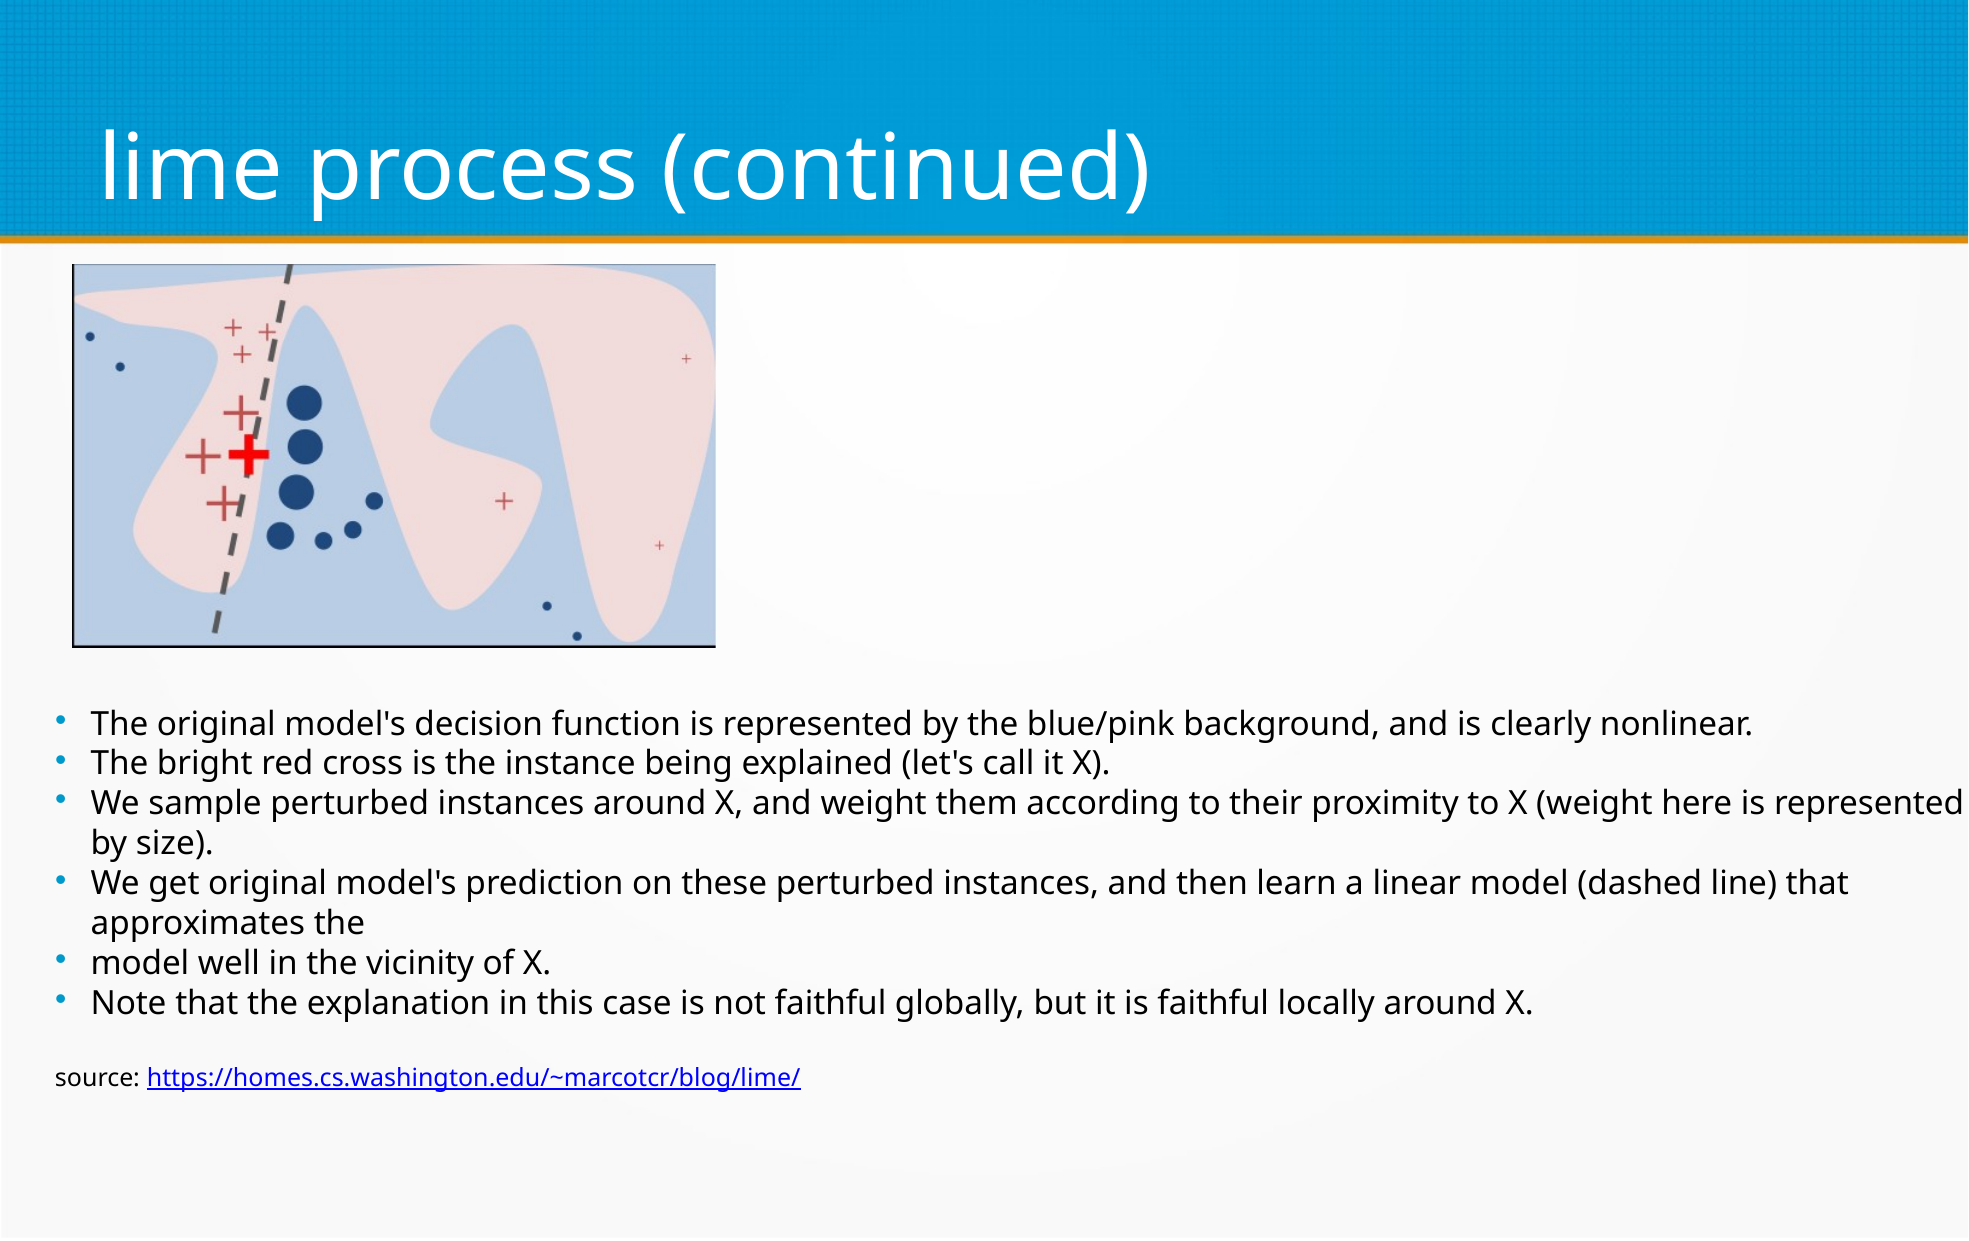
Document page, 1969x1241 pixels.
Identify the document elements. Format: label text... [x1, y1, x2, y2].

picture [0, 233, 1969, 1241]
text_box lime process (continued) [98, 19, 1870, 227]
text_box The original model's decision function is represented by the blue/pink background, and is clearly nonlinear. The bright red cross is the instance being explained (let's call it X). We sample perturbed instances around X, and weight them according to their proximity to X (weight here is represented by size). We get original model's prediction on these perturbed instances, and then learn a linear model (dashed line) that approximates the model well in the vicinity of X. Note that the explanation in this case is not faithful globally, but it is faithful locally around X. source: https://homes.cs.washington.edu/~marcotcr/blog/lime/ [49, 697, 1969, 1129]
